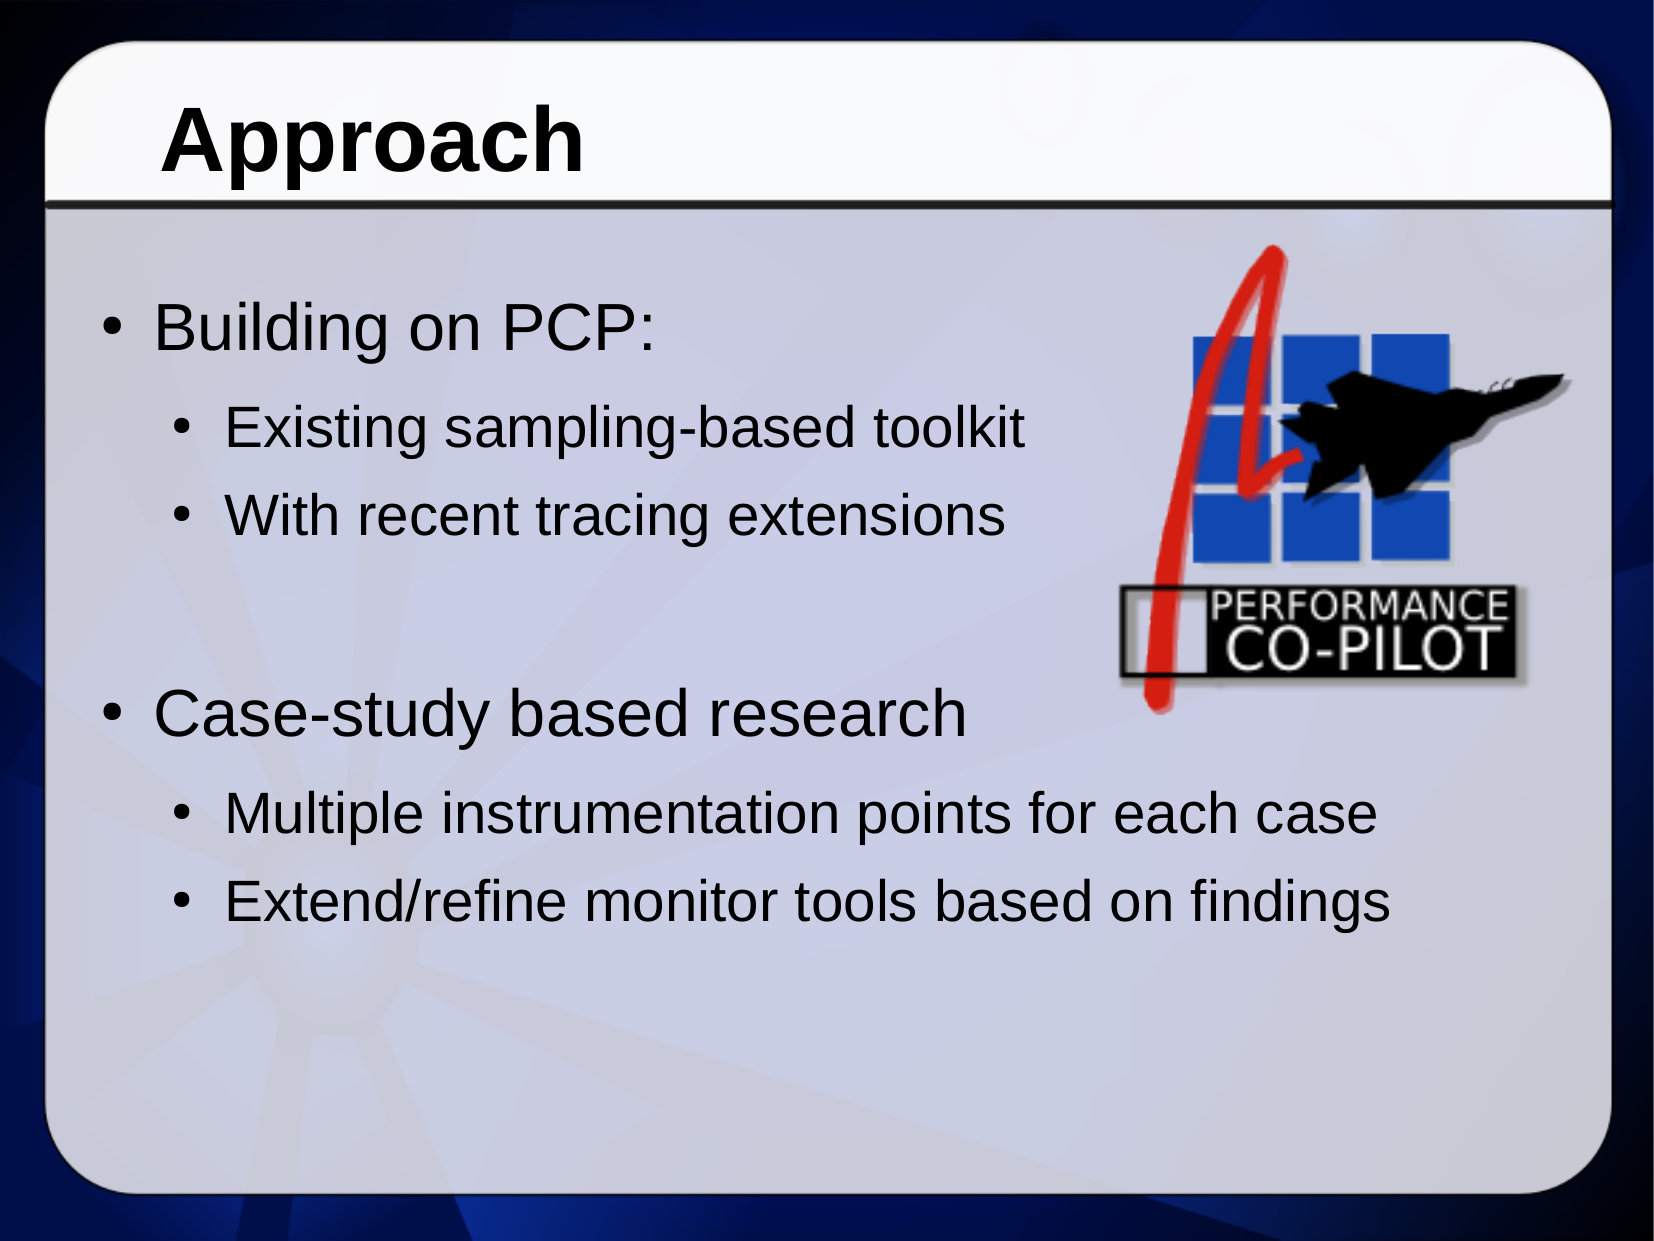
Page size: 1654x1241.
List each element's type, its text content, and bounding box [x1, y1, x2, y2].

picture [0, 0, 1654, 1241]
title Approach [82, 49, 1571, 231]
list Building on PCP: Existing sampling-based toolkit With recent tracing extensions Case-study based research Multiple instrumentation points for each case Extend/refine monitor tools based on findings [82, 290, 1558, 1109]
